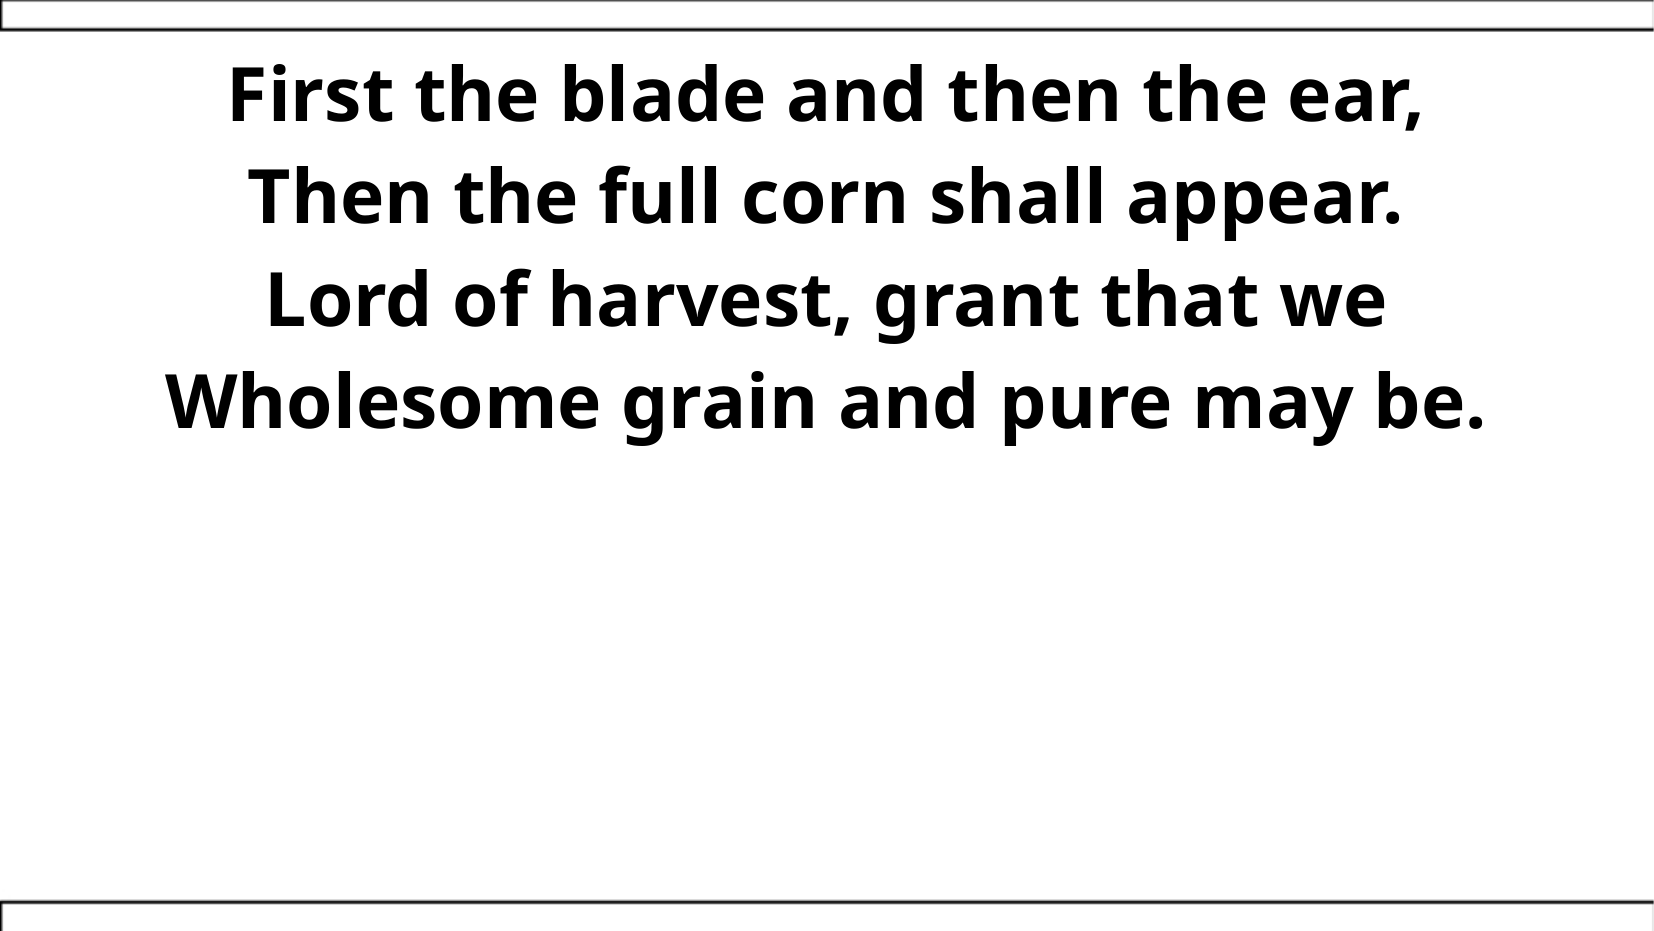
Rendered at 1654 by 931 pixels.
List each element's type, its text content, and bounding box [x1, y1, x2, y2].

picture [0, 0, 1654, 931]
text_box First the blade and then the ear, Then the full corn shall appear. Lord of harvest, grant that we Wholesome grain and pure may be. [106, 33, 1547, 448]
